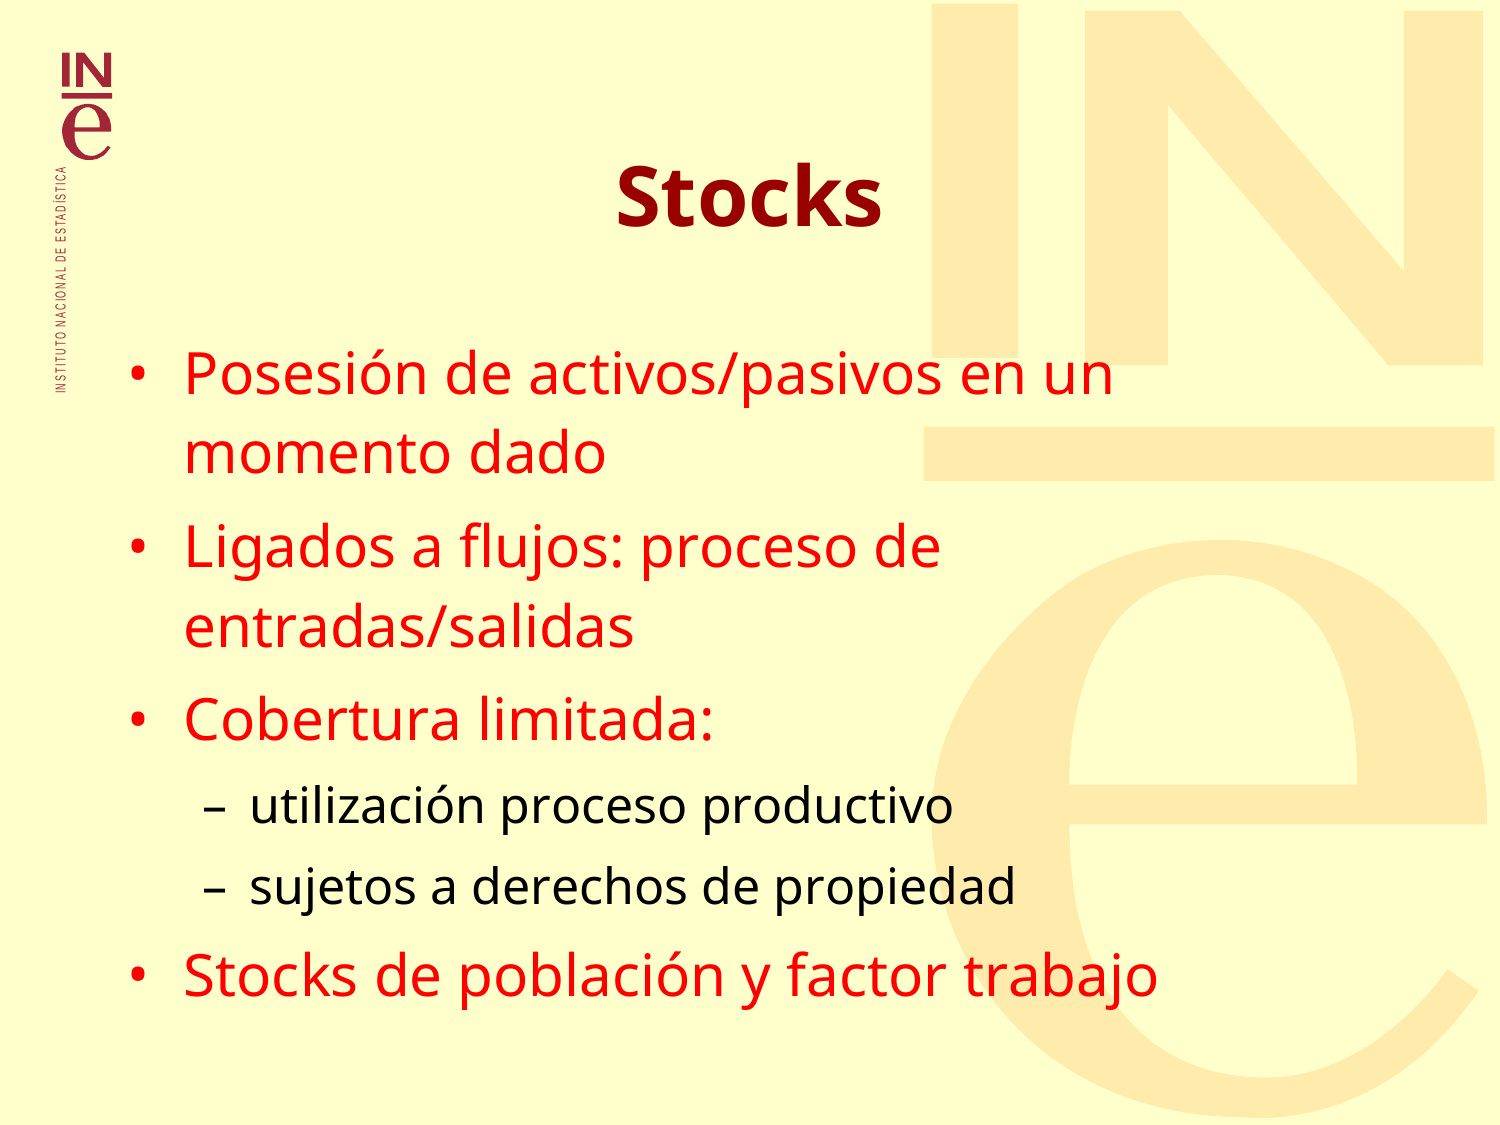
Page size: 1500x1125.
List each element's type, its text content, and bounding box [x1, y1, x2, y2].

list Posesión de activos/pasivos en un momento dado Ligados a flujos: proceso de entradas/salidas Cobertura limitada: utilización proceso productivo sujetos a derechos de propiedad Stocks de población y factor trabajo [112, 324, 1388, 1001]
title Stocks [112, 99, 1388, 288]
